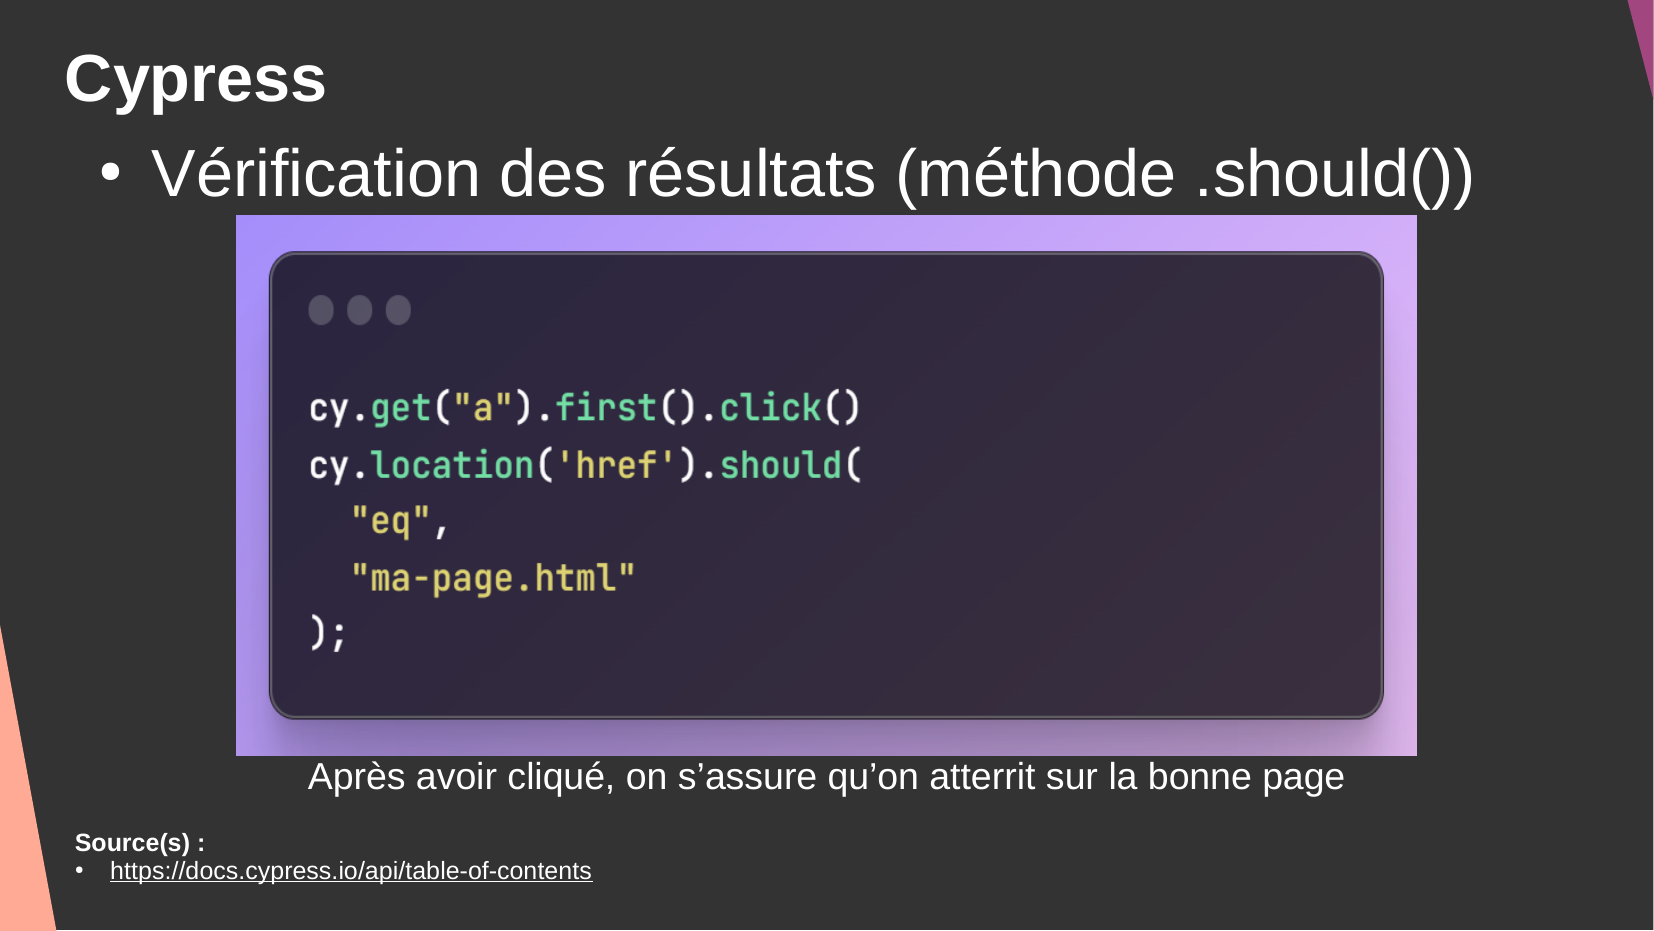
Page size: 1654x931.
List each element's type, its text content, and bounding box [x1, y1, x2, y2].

text_box [0, 625, 57, 931]
picture [236, 215, 1417, 756]
text_box [1627, 0, 1654, 103]
list Vérification des résultats (méthode .should()) [80, 135, 1620, 390]
title Cypress [64, 40, 1635, 116]
list Après avoir cliqué, on s’assure qu’on atterrit sur la bonne page [165, 755, 1489, 815]
text_box Source(s) : https://docs.cypress.io/api/table-of-contents [60, 821, 1546, 906]
